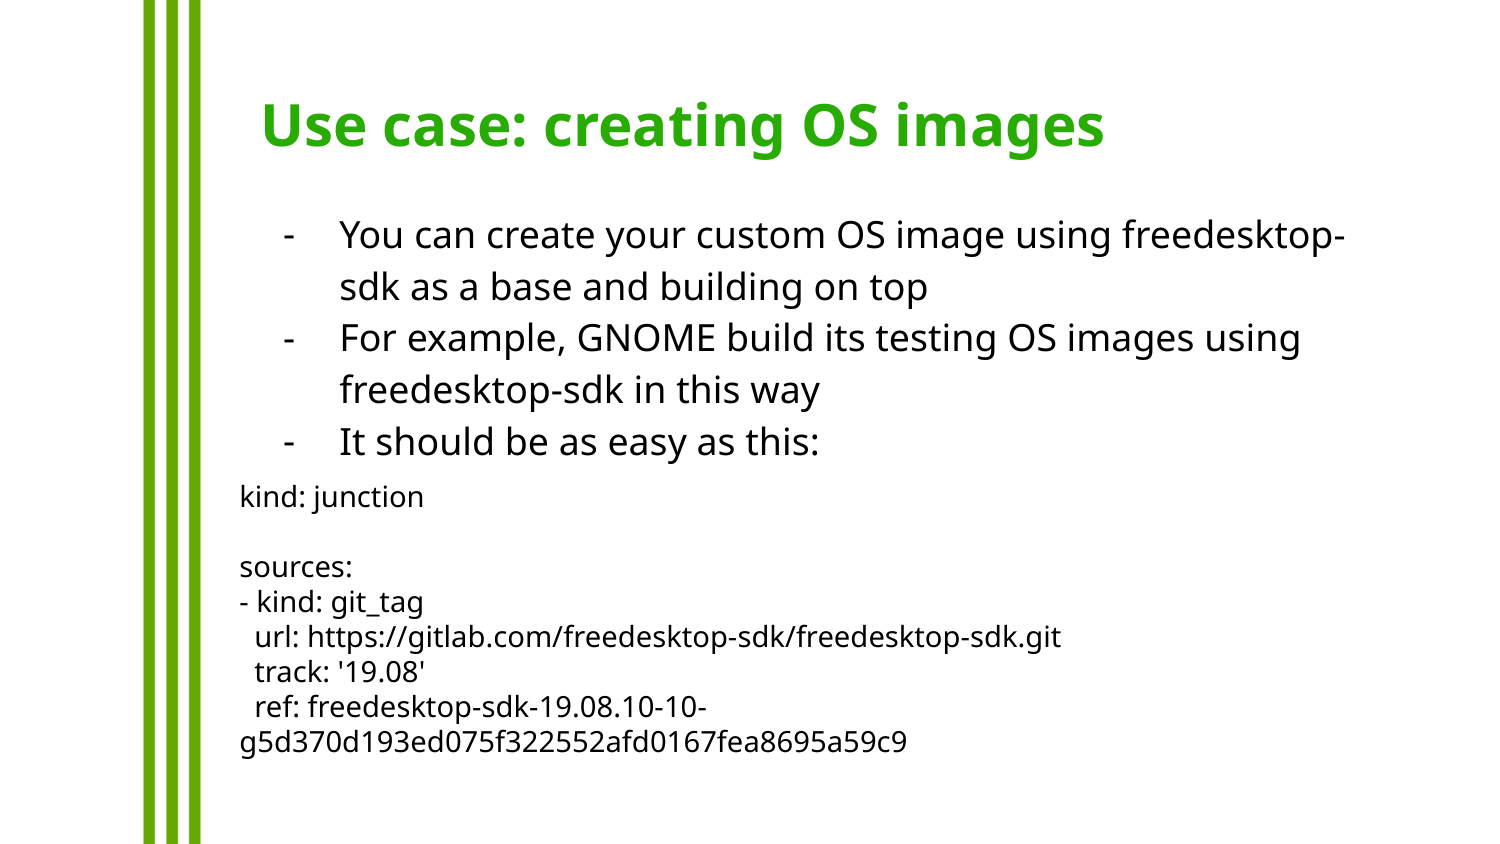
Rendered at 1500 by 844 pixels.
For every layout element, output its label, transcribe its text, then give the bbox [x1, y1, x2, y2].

text_box kind: junction sources: - kind: git_tag url: https://gitlab.com/freedesktop-sdk/freedesktop-sdk.git track: '19.08' ref: freedesktop-sdk-19.08.10-10-g5d370d193ed075f322552afd0167fea8695a59c9 [224, 463, 1365, 844]
picture [0, 0, 532, 844]
title Use case: creating OS images [245, 72, 1386, 189]
list You can create your custom OS image using freedesktop-sdk as a base and building on top For example, GNOME build its testing OS images using freedesktop-sdk in this way It should be as easy as this: [249, 189, 1390, 750]
